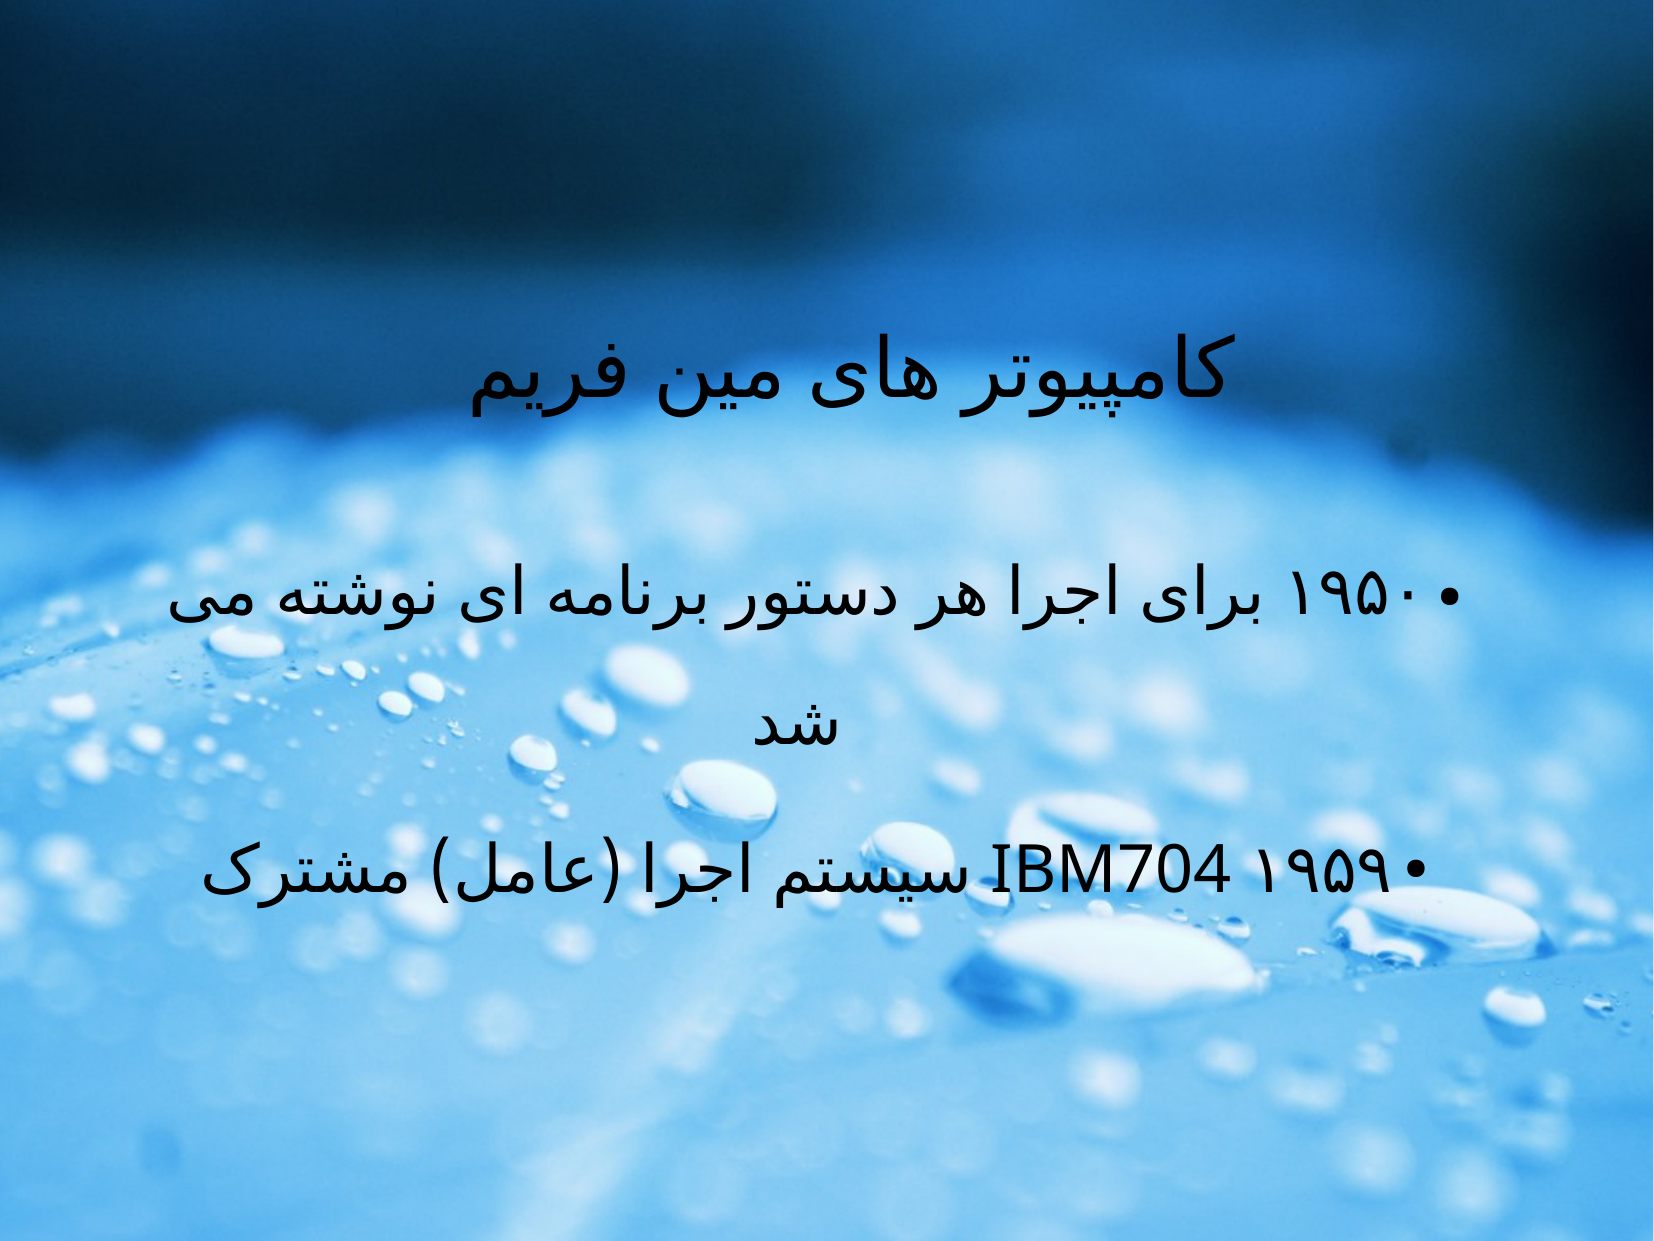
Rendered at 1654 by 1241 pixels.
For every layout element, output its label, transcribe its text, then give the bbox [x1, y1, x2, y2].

title کامپیوتر های مین فریم [107, 274, 1596, 482]
subtitle ۱۹۵۰ برای اجرا هر دستور برنامه ای نوشته می شد ۱۹۵۹ IBM704 سیستم اجرا (عامل) مشترک [143, 450, 1485, 981]
picture [0, 0, 1654, 1241]
